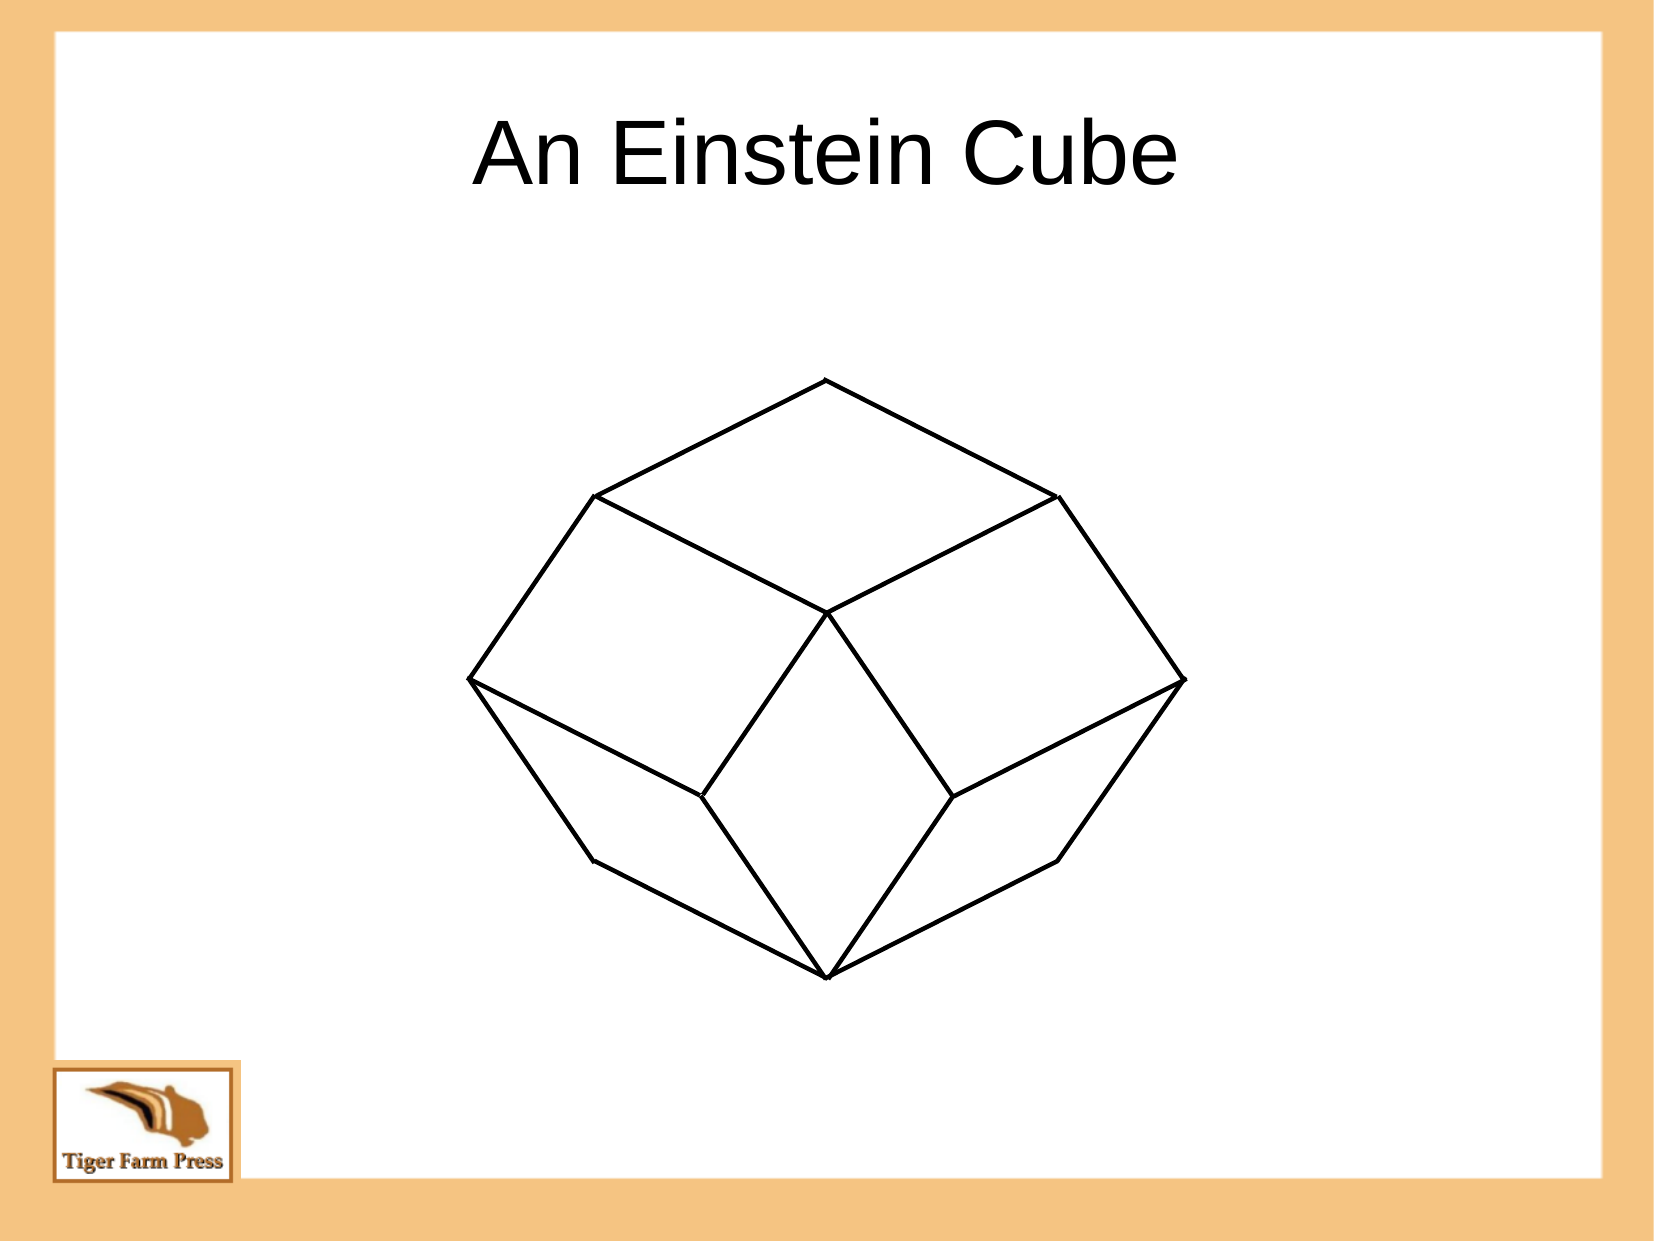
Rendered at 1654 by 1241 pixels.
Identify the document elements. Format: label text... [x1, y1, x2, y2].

title An Einstein Cube [82, 49, 1571, 257]
picture [0, 0, 1654, 1241]
